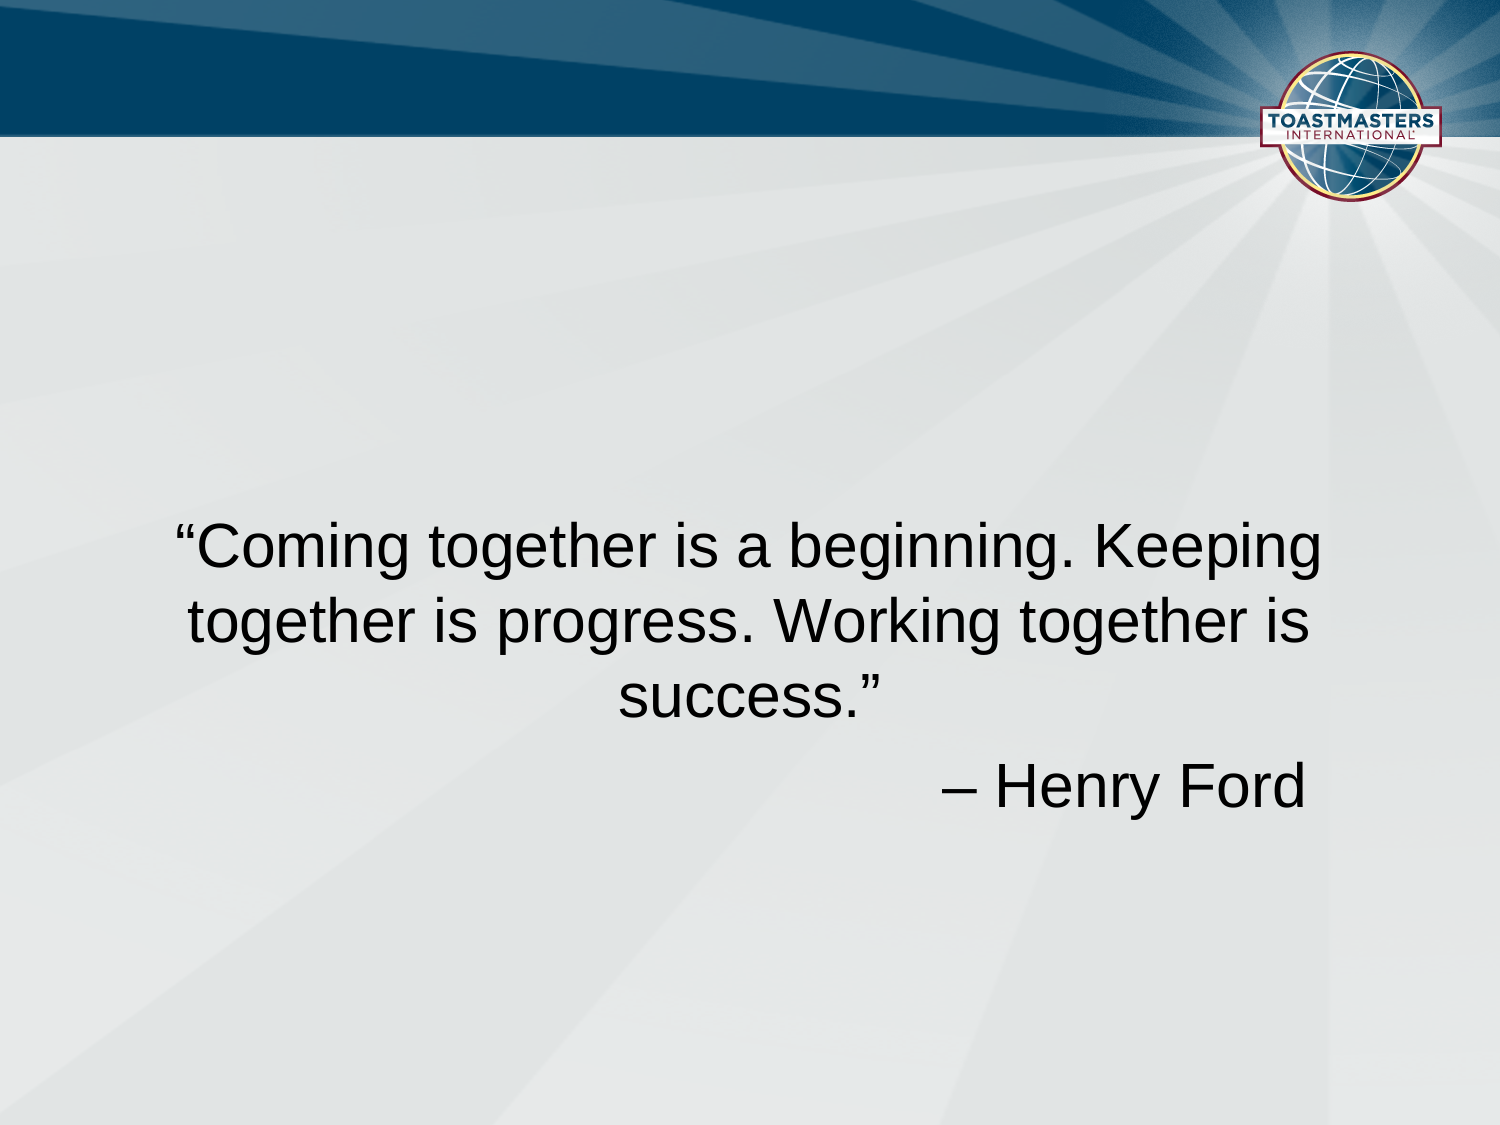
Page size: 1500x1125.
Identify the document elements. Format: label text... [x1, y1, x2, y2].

picture [0, 0, 1500, 1125]
subtitle “Coming together is a beginning. Keeping together is progress. Working together is success.” – Henry Ford [112, 324, 1388, 1000]
